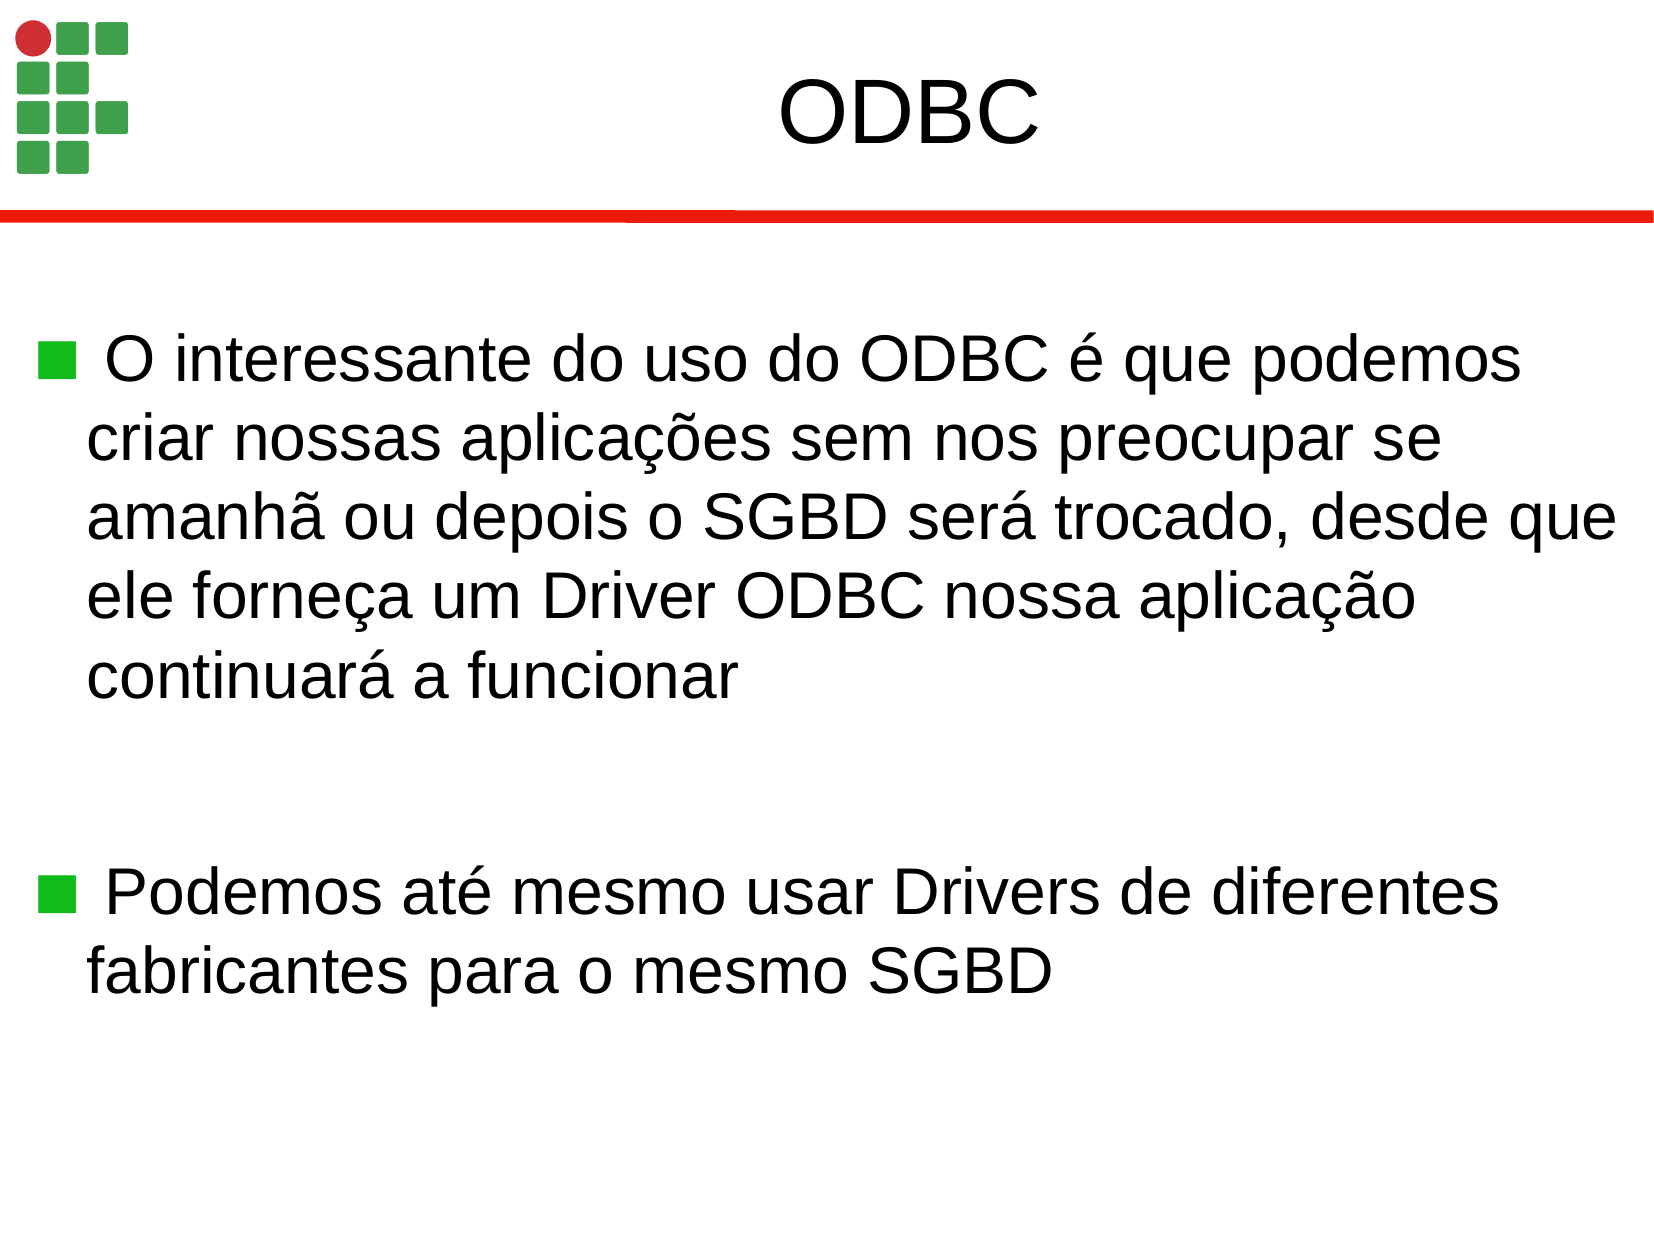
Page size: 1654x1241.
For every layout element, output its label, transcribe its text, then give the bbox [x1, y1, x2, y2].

list O interessante do uso do ODBC é que podemos criar nossas aplicações sem nos preocupar se amanhã ou depois o SGBD será trocado, desde que ele forneça um Driver ODBC nossa aplicação continuará a funcionar Podemos até mesmo usar Drivers de diferentes fabricantes para o mesmo SGBD [0, 307, 1654, 1023]
text_box ODBC [165, 43, 1654, 171]
picture [14, 16, 130, 178]
